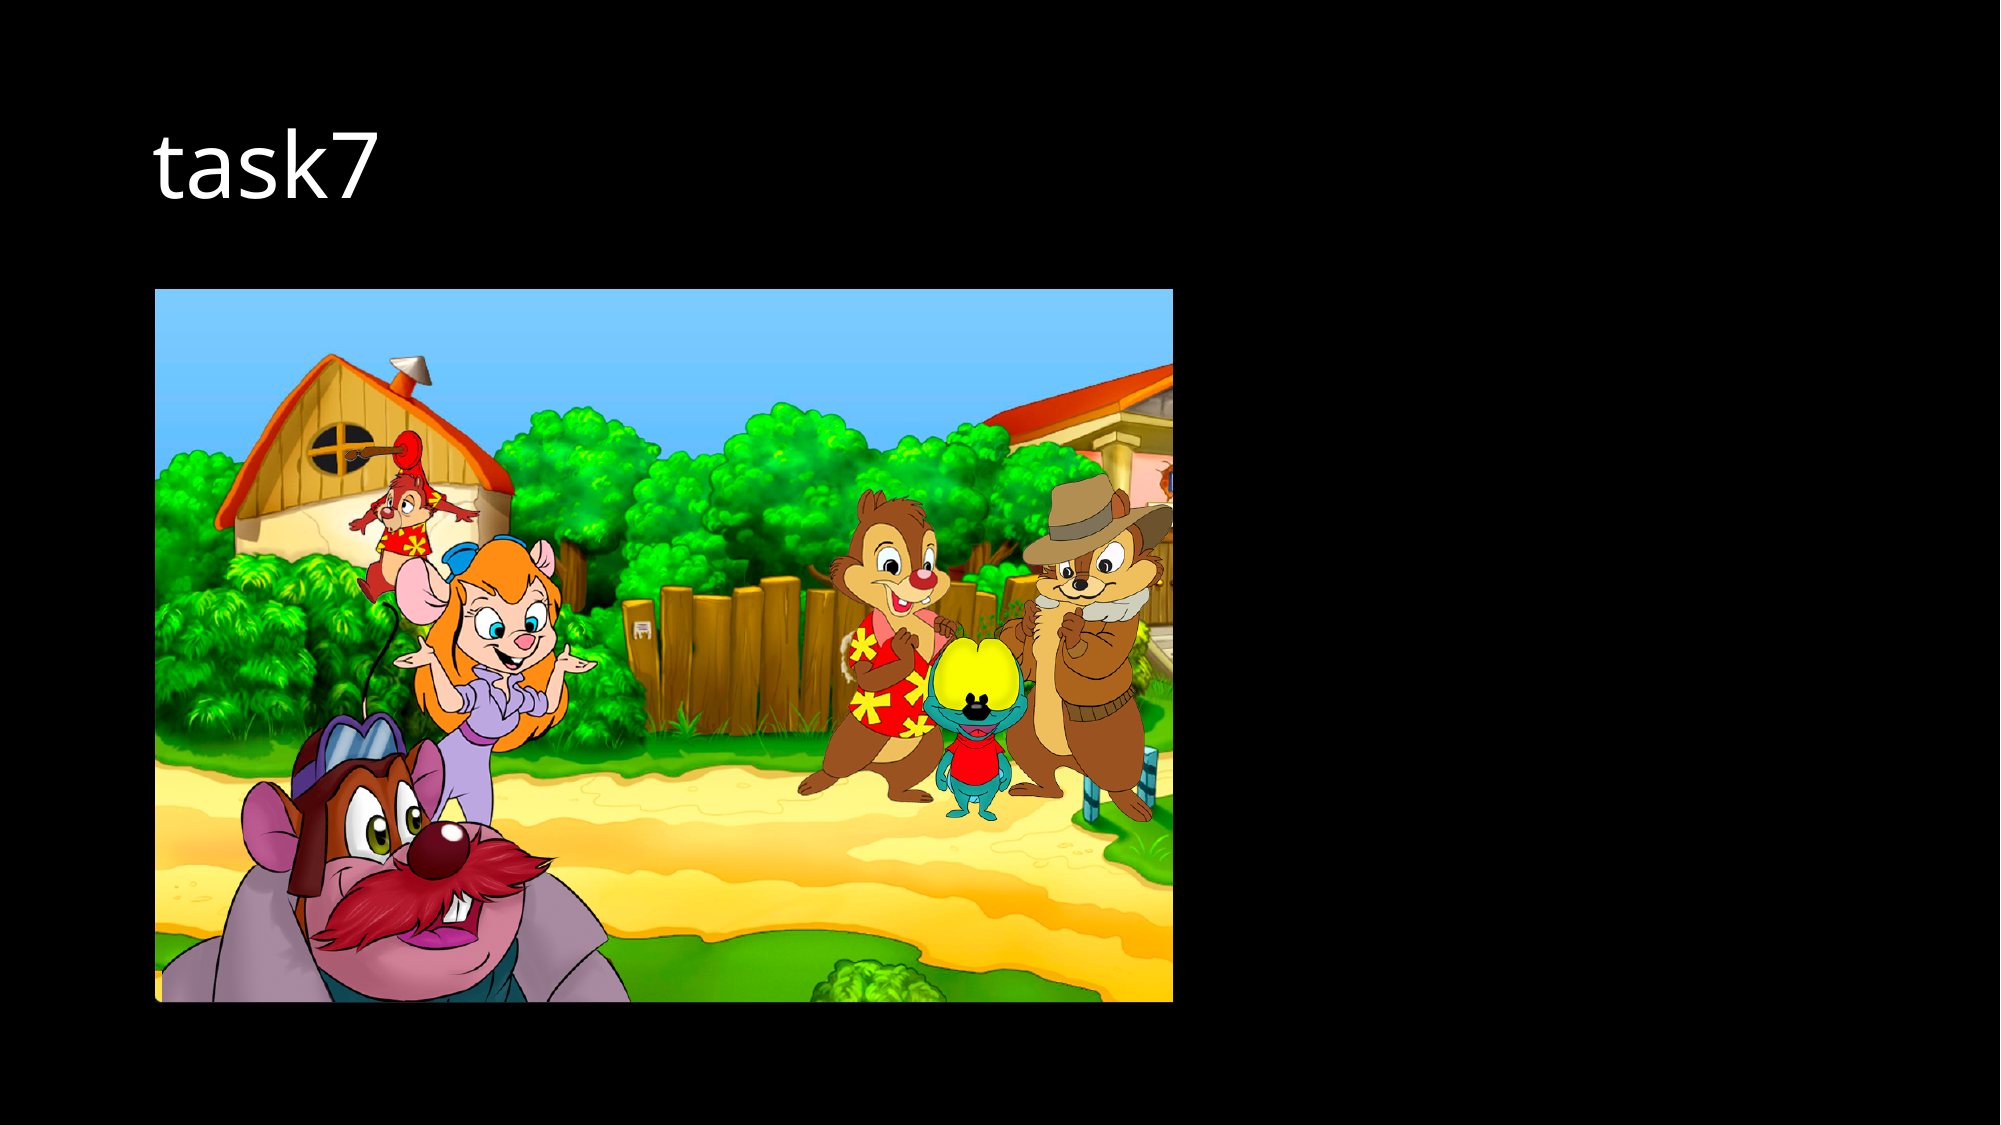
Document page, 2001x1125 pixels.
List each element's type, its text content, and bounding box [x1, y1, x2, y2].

picture [155, 289, 1173, 1003]
title task7 [137, 59, 1863, 278]
